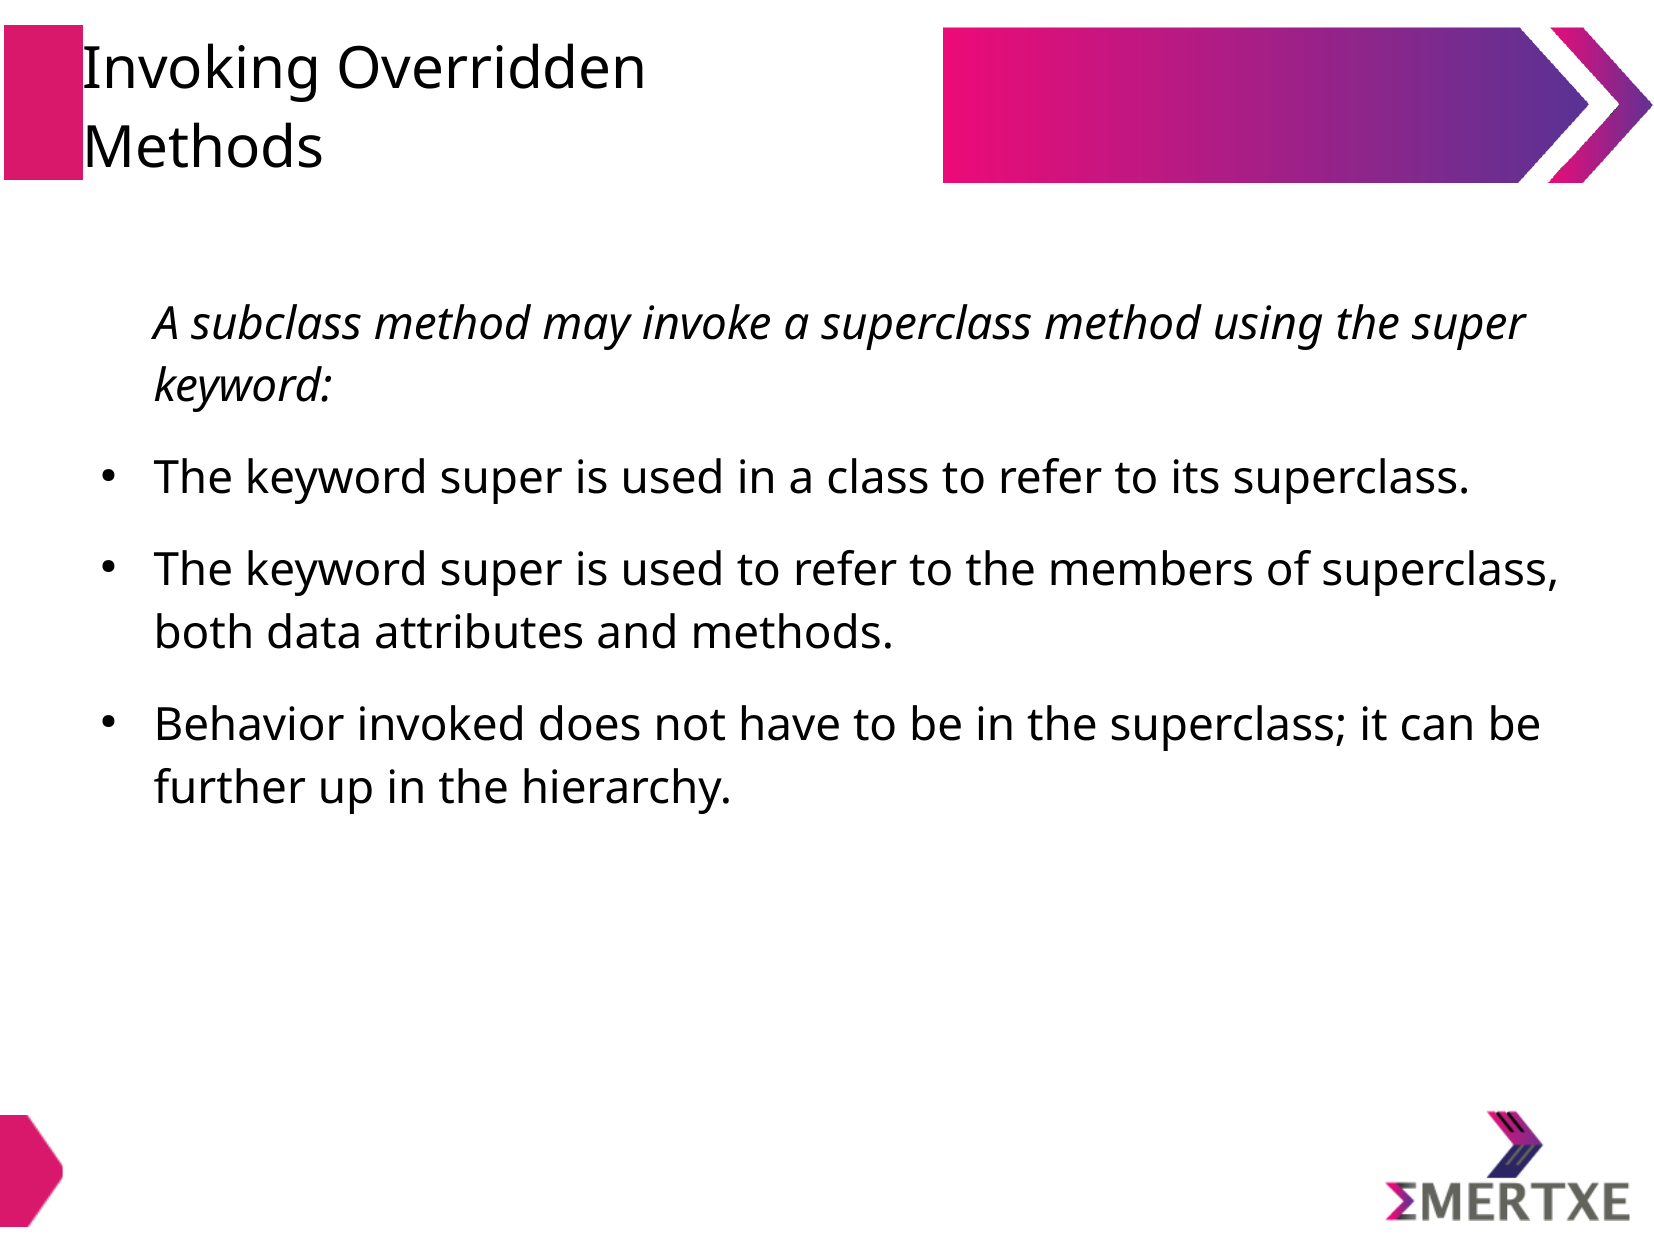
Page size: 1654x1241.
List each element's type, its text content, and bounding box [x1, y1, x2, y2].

picture [1571, 27, 1653, 183]
picture [1385, 1107, 1631, 1221]
list A subclass method may invoke a superclass method using the super keyword: The keyword super is used in a class to refer to its superclass. The keyword super is used to refer to the members of superclass, both data attributes and methods. Behavior invoked does not have to be in the superclass; it can be further up in the hierarchy. [82, 290, 1571, 1010]
title Invoking Overridden Methods [82, 2, 1571, 210]
